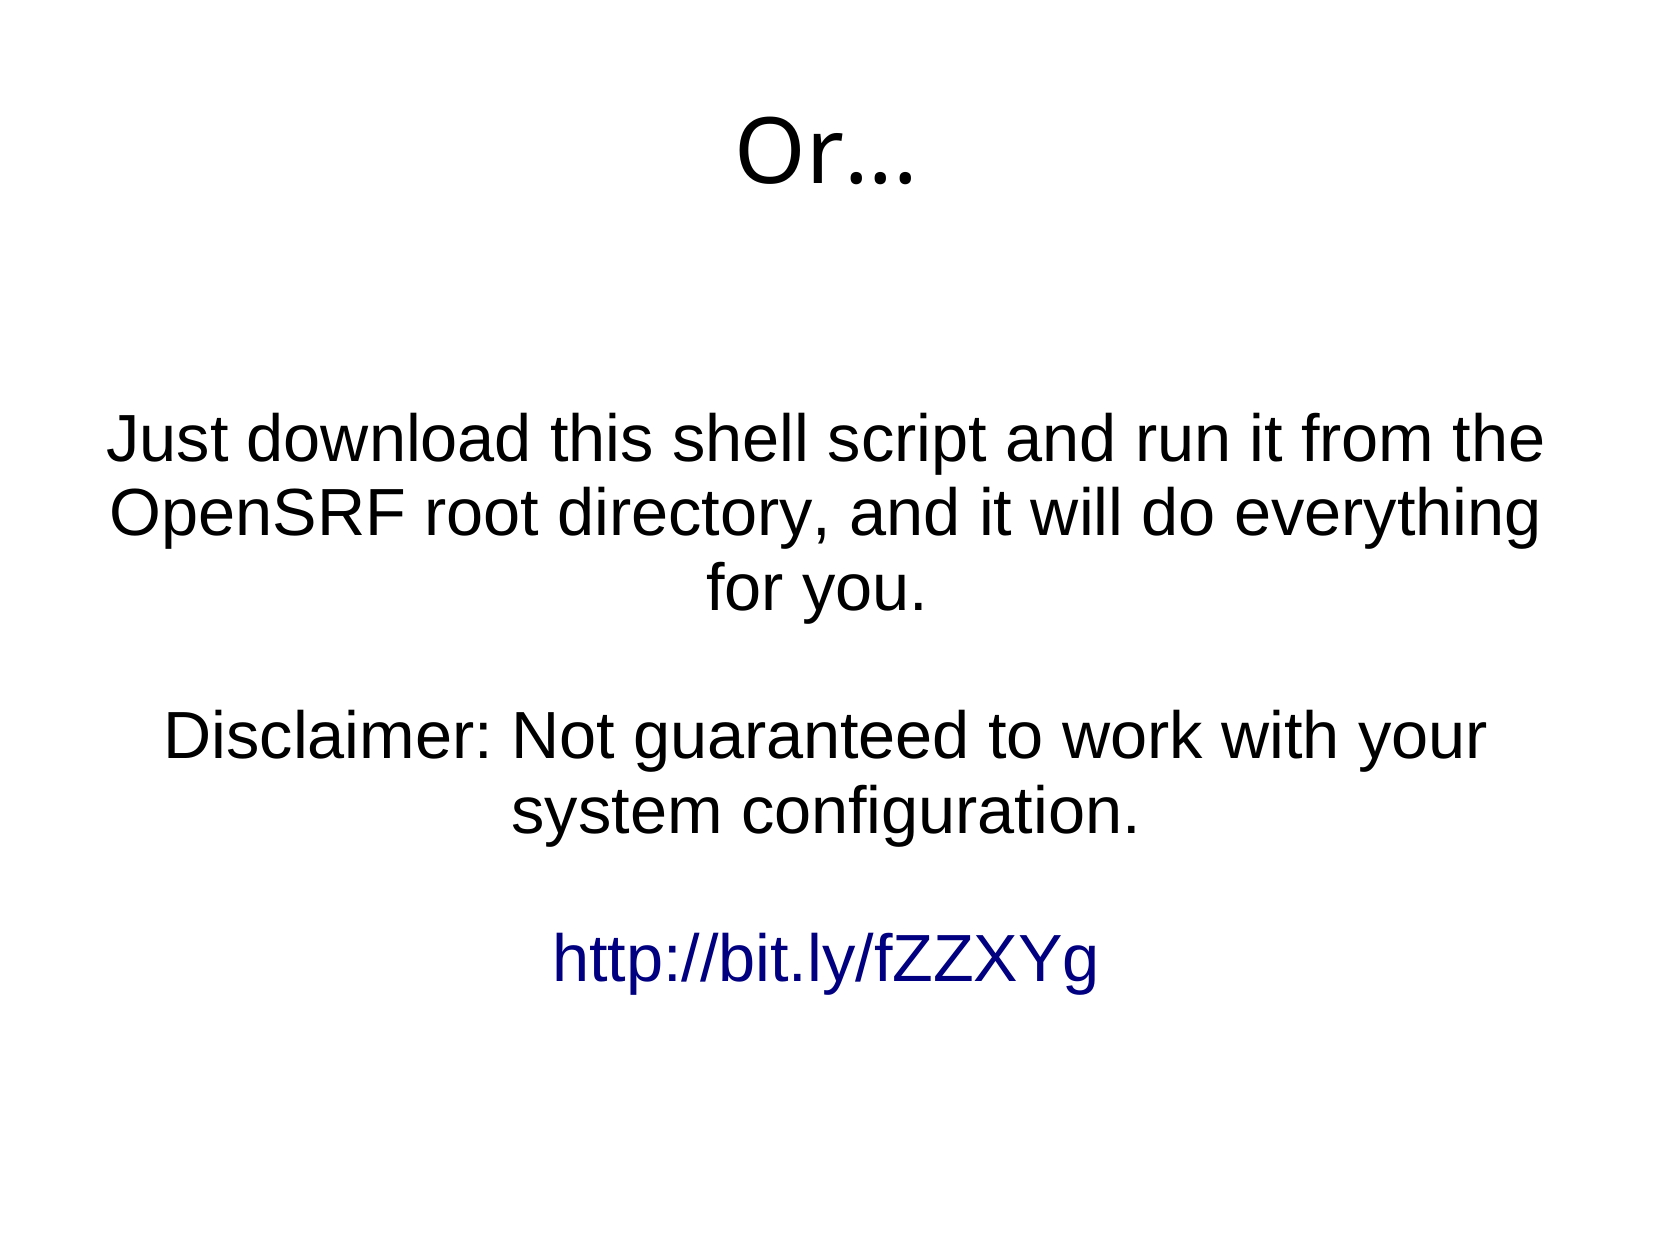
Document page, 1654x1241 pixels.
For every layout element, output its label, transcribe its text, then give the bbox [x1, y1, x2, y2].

subtitle Just download this shell script and run it from the OpenSRF root directory, and it will do everything for you. Disclaimer: Not guaranteed to work with your system configuration. http://bit.ly/fZZXYg [82, 290, 1571, 1109]
title Or... [82, 49, 1571, 257]
